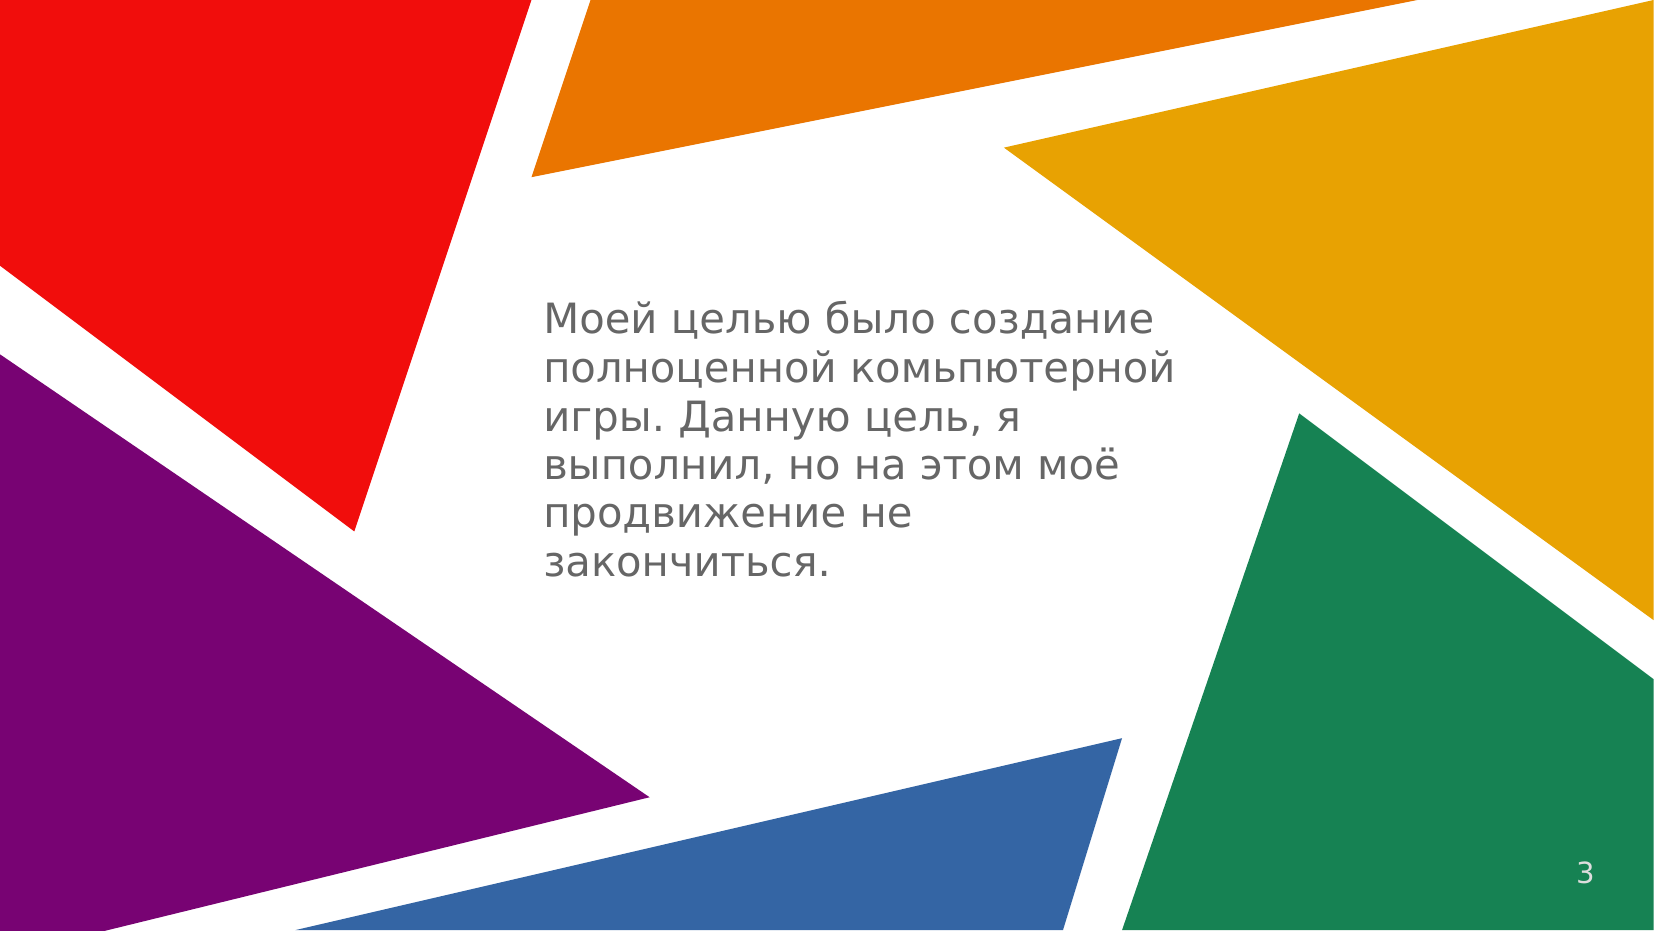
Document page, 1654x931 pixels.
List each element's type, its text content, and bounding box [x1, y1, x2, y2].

list Моей целью было создание полноценной комьпютерной игры. Данную цель, я выполнил, но на этом моё продвижение не закончиться. [472, 295, 1182, 709]
